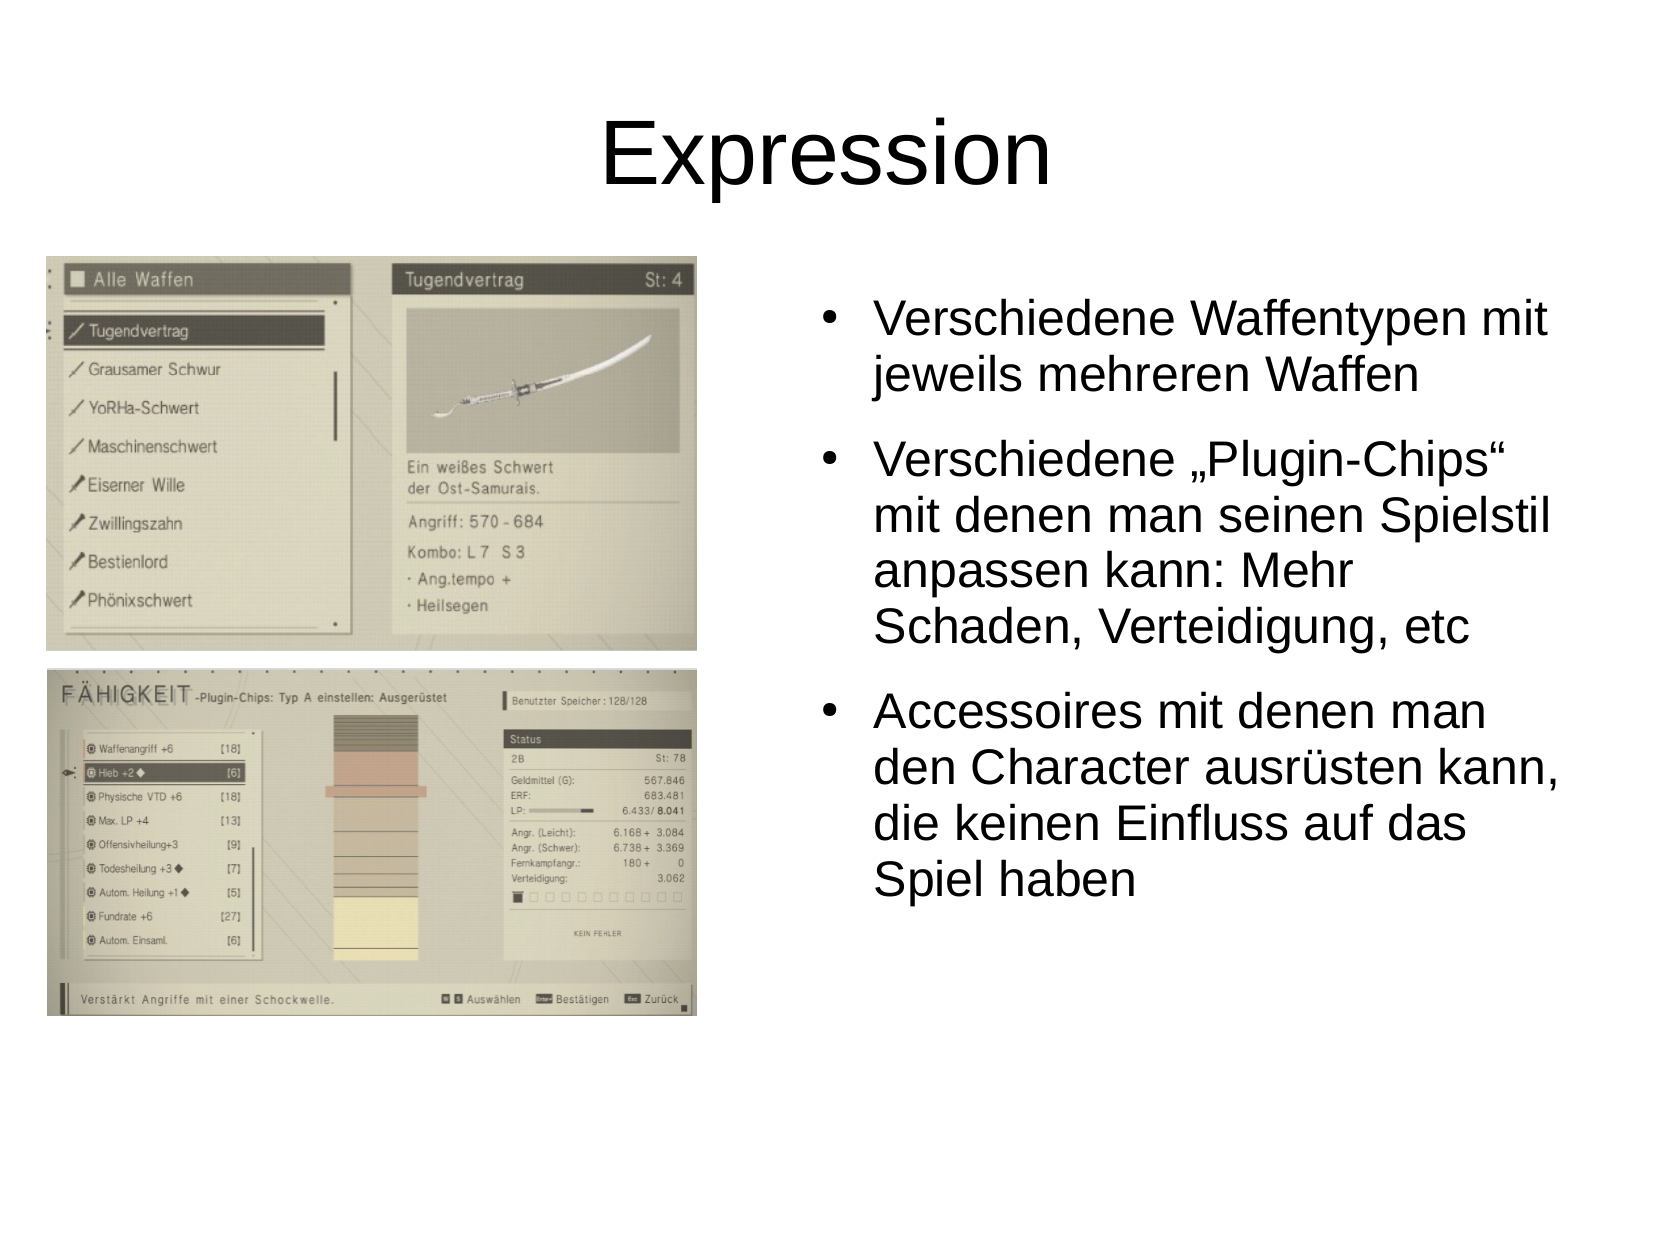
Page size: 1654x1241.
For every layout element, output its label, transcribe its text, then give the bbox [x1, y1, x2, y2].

list Verschiedene Waffentypen mit jeweils mehreren Waffen Verschiedene „Plugin-Chips“ mit denen man seinen Spielstil anpassen kann: Mehr Schaden, Verteidigung, etc Accessoires mit denen man den Character ausrüsten kann, die keinen Einfluss auf das Spiel haben [803, 290, 1571, 1109]
picture [46, 256, 697, 651]
title Expression [82, 49, 1571, 257]
picture [47, 668, 697, 1016]
